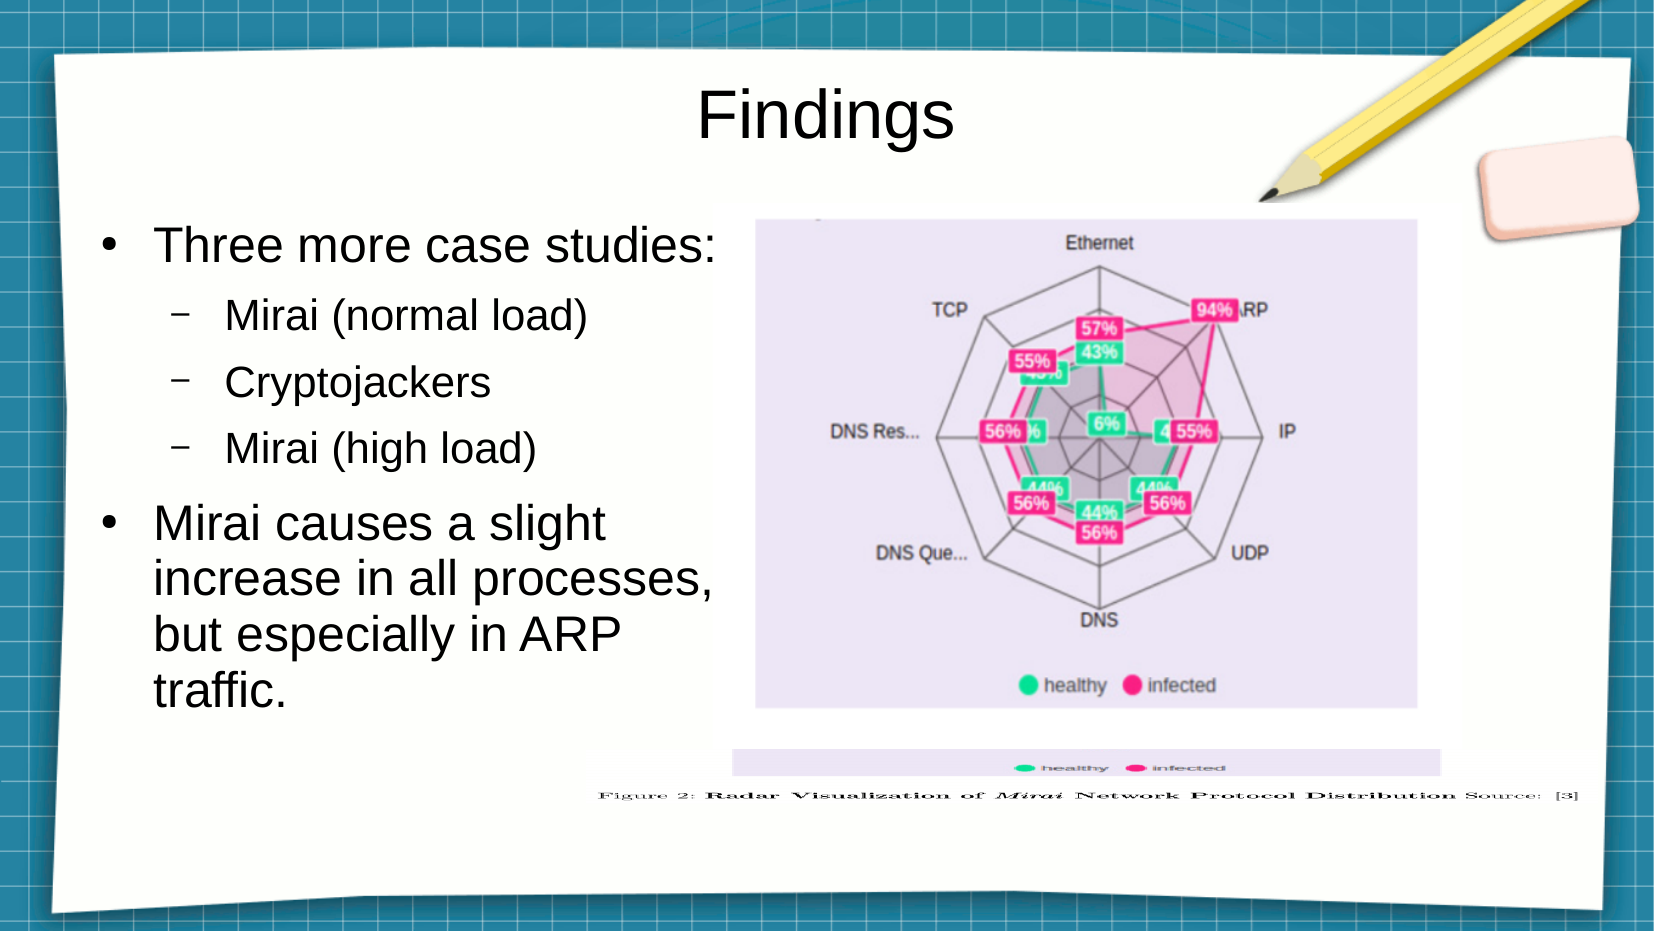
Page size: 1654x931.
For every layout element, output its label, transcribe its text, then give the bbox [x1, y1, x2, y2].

list Three more case studies: Mirai (normal load) Cryptojackers Mirai (high load) Mirai causes a slight increase in all processes, but especially in ARP traffic. [82, 217, 751, 758]
title Findings [82, 37, 1571, 193]
picture [0, 0, 1654, 931]
